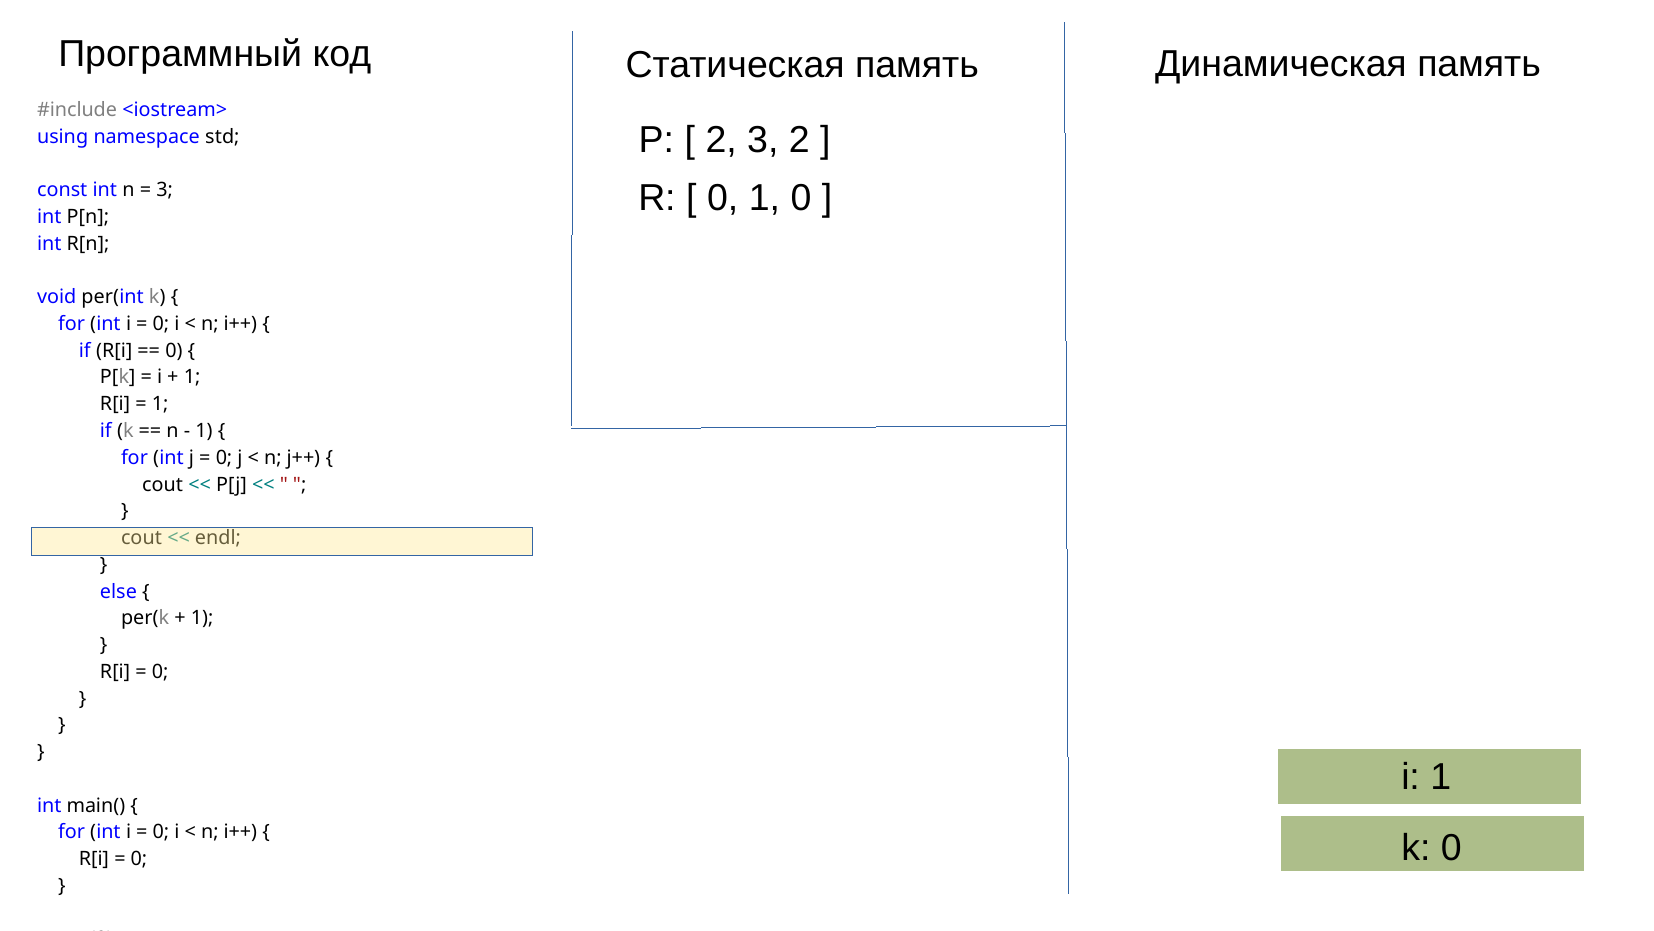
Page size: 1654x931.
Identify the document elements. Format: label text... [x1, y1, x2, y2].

text_box R: [ 0, 1, 0 ] [623, 169, 848, 227]
text_box [1276, 746, 1584, 806]
text_box Статическая память [610, 35, 995, 93]
text_box i: 1 [1386, 748, 1483, 806]
text_box P: [ 2, 3, 2 ] [623, 111, 846, 168]
text_box Программный код [43, 25, 387, 83]
text_box [1279, 814, 1587, 874]
text_box #include <iostream> using namespace std; const int n = 3; int P[n]; int R[n]; void per(int k) { for (int i = 0; i < n; i++) { if (R[i] == 0) { P[k] = i + 1; R[i] = 1; if (k == n - 1) { for (int j = 0; j < n; j++) { cout << P[j] << " "; } cout << endl; } else { per(k + 1); } R[i] = 0; } } } int main() { for (int i = 0; i < n; i++) { R[i] = 0; } per(0); return 0; } [22, 88, 570, 907]
text_box k: 0 [1386, 819, 1483, 876]
text_box [31, 527, 533, 556]
text_box Динамическая память [1140, 34, 1557, 92]
